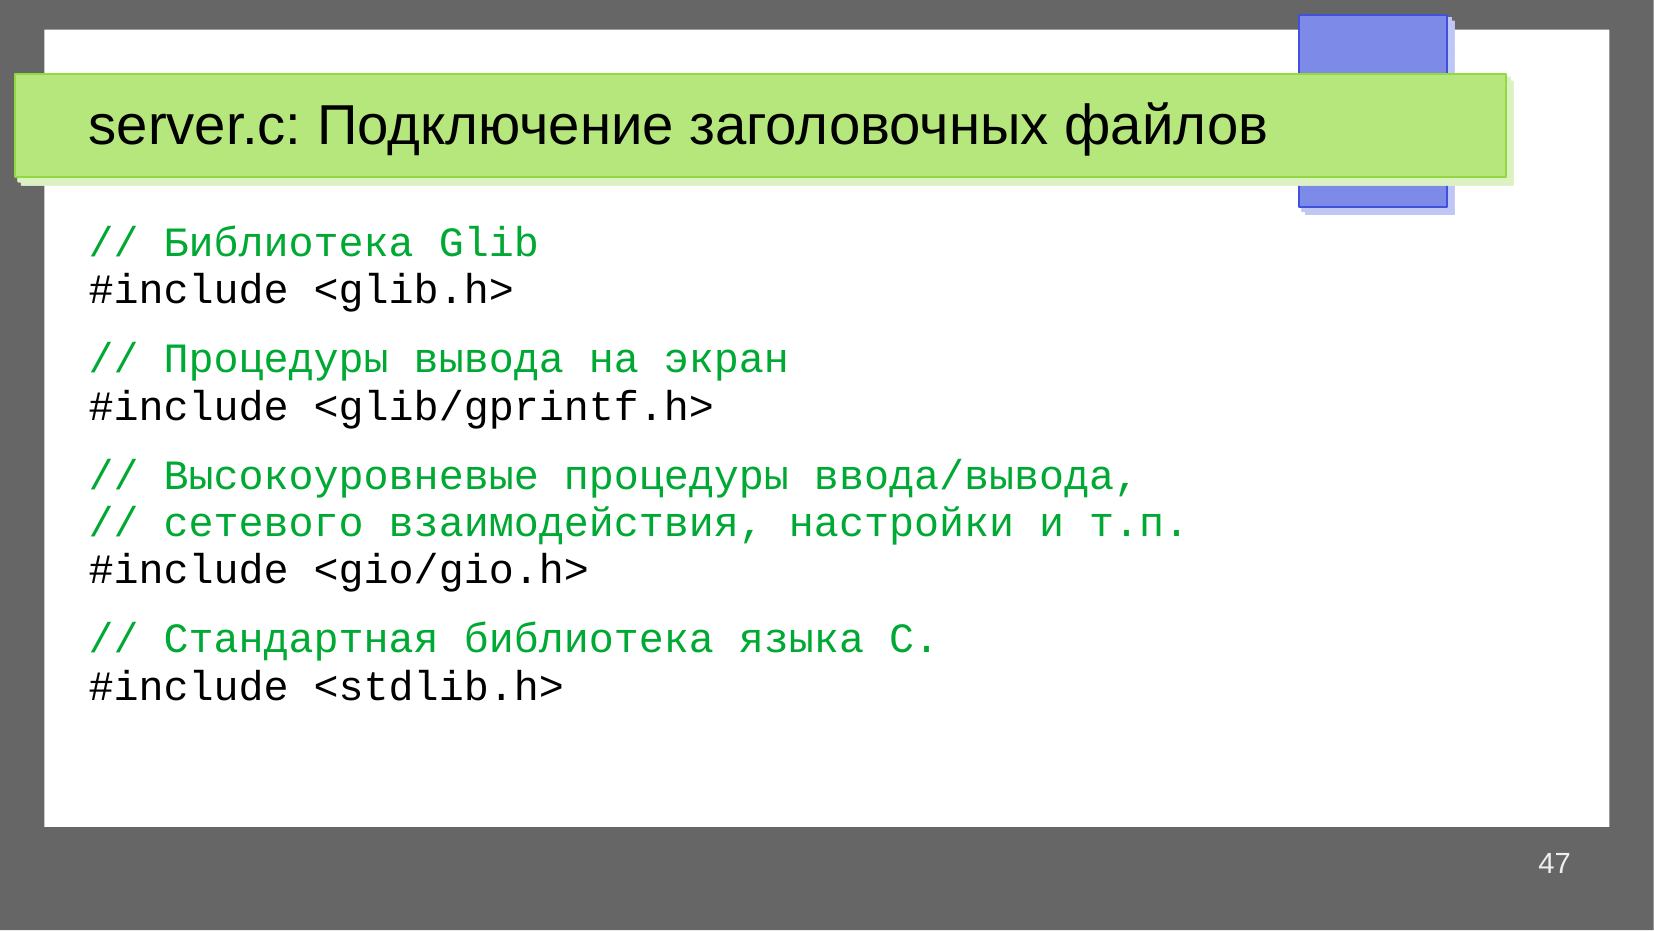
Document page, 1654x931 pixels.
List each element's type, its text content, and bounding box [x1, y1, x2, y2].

title server.c: Подключение заголовочных файлов [88, 73, 1506, 178]
list // Библиотека Glib #include <glib.h> // Процедуры вывода на экран #include <glib/gprintf.h> // Высокоуровневые процедуры ввода/вывода, // сетевого взаимодействия, настройки и т.п. #include <gio/gio.h> // Стандартная библиотека языка C. #include <stdlib.h> [88, 221, 1565, 813]
